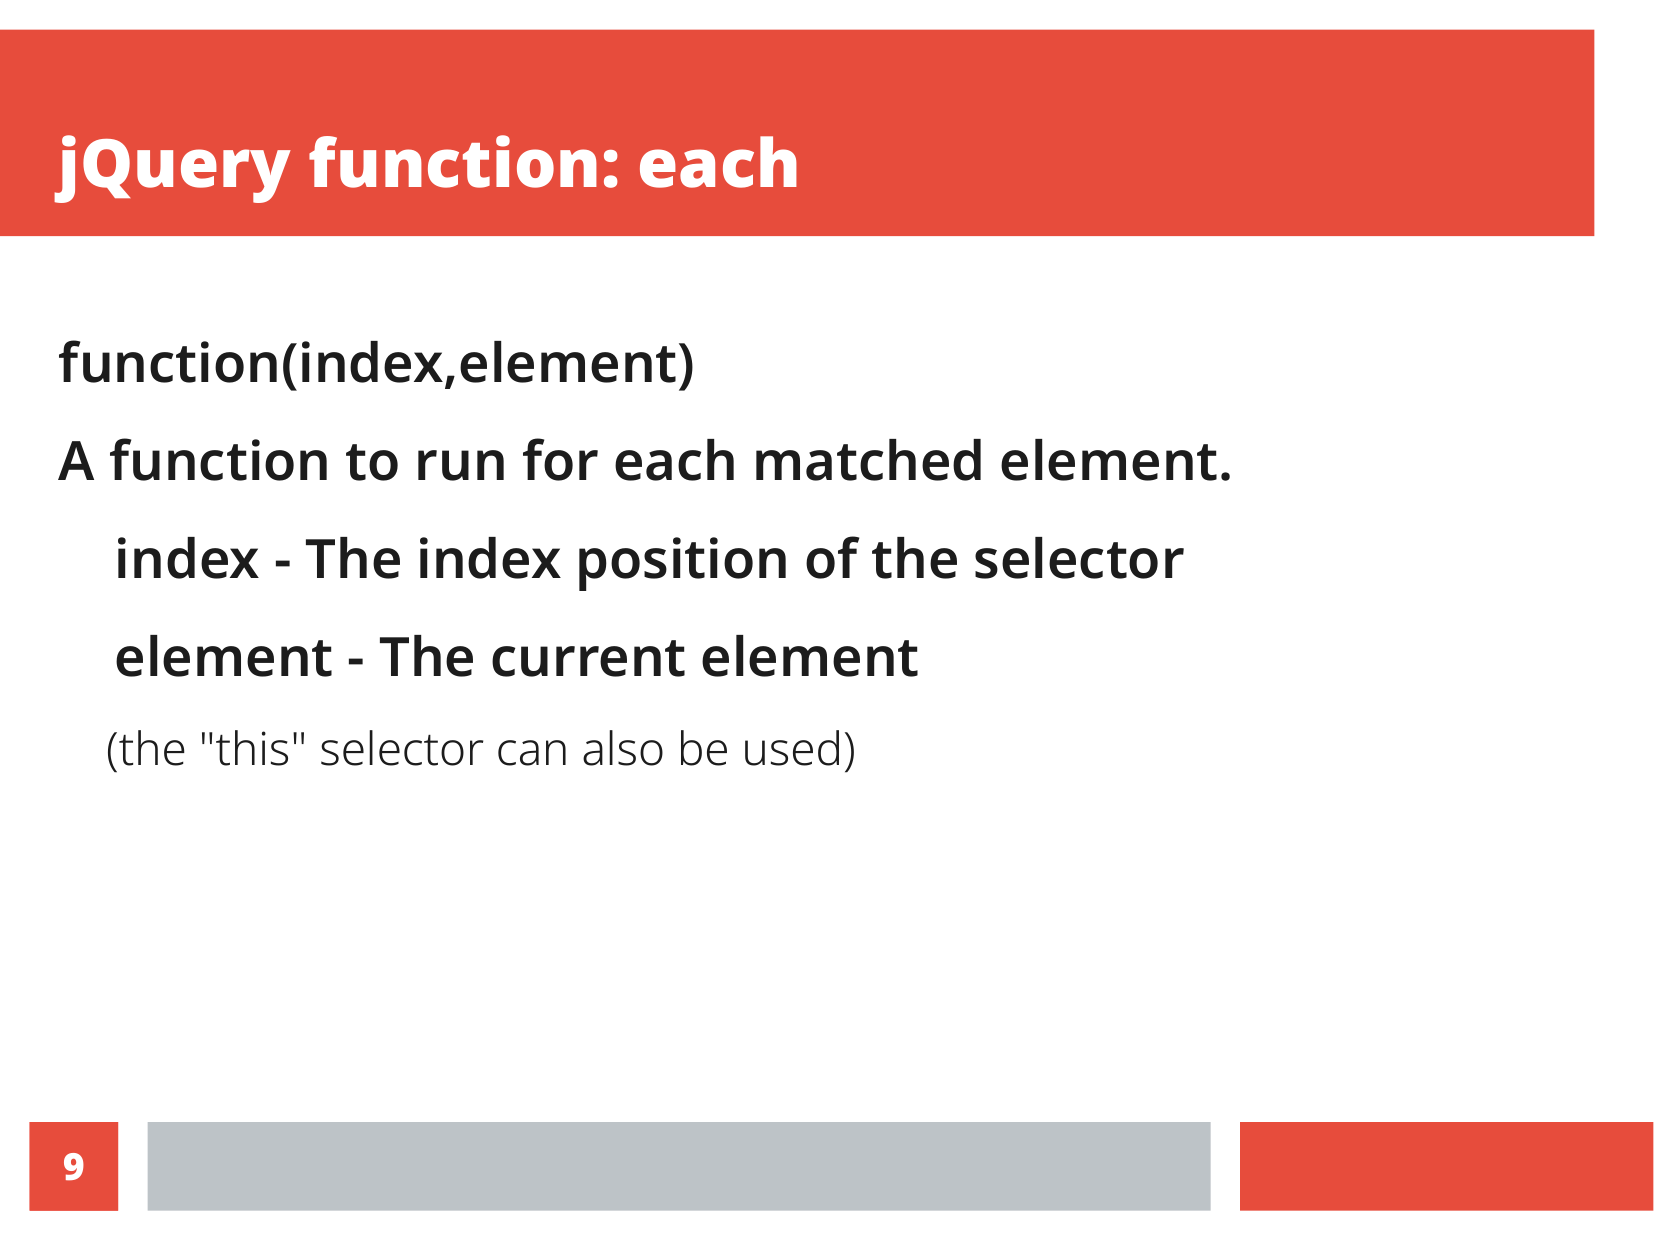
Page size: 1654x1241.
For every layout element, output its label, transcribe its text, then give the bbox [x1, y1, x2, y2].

list function(index,element) A function to run for each matched element. index - The index position of the selector element - The current element (the "this" selector can also be used) [59, 324, 1565, 1093]
title jQuery function: each [59, 59, 1595, 207]
